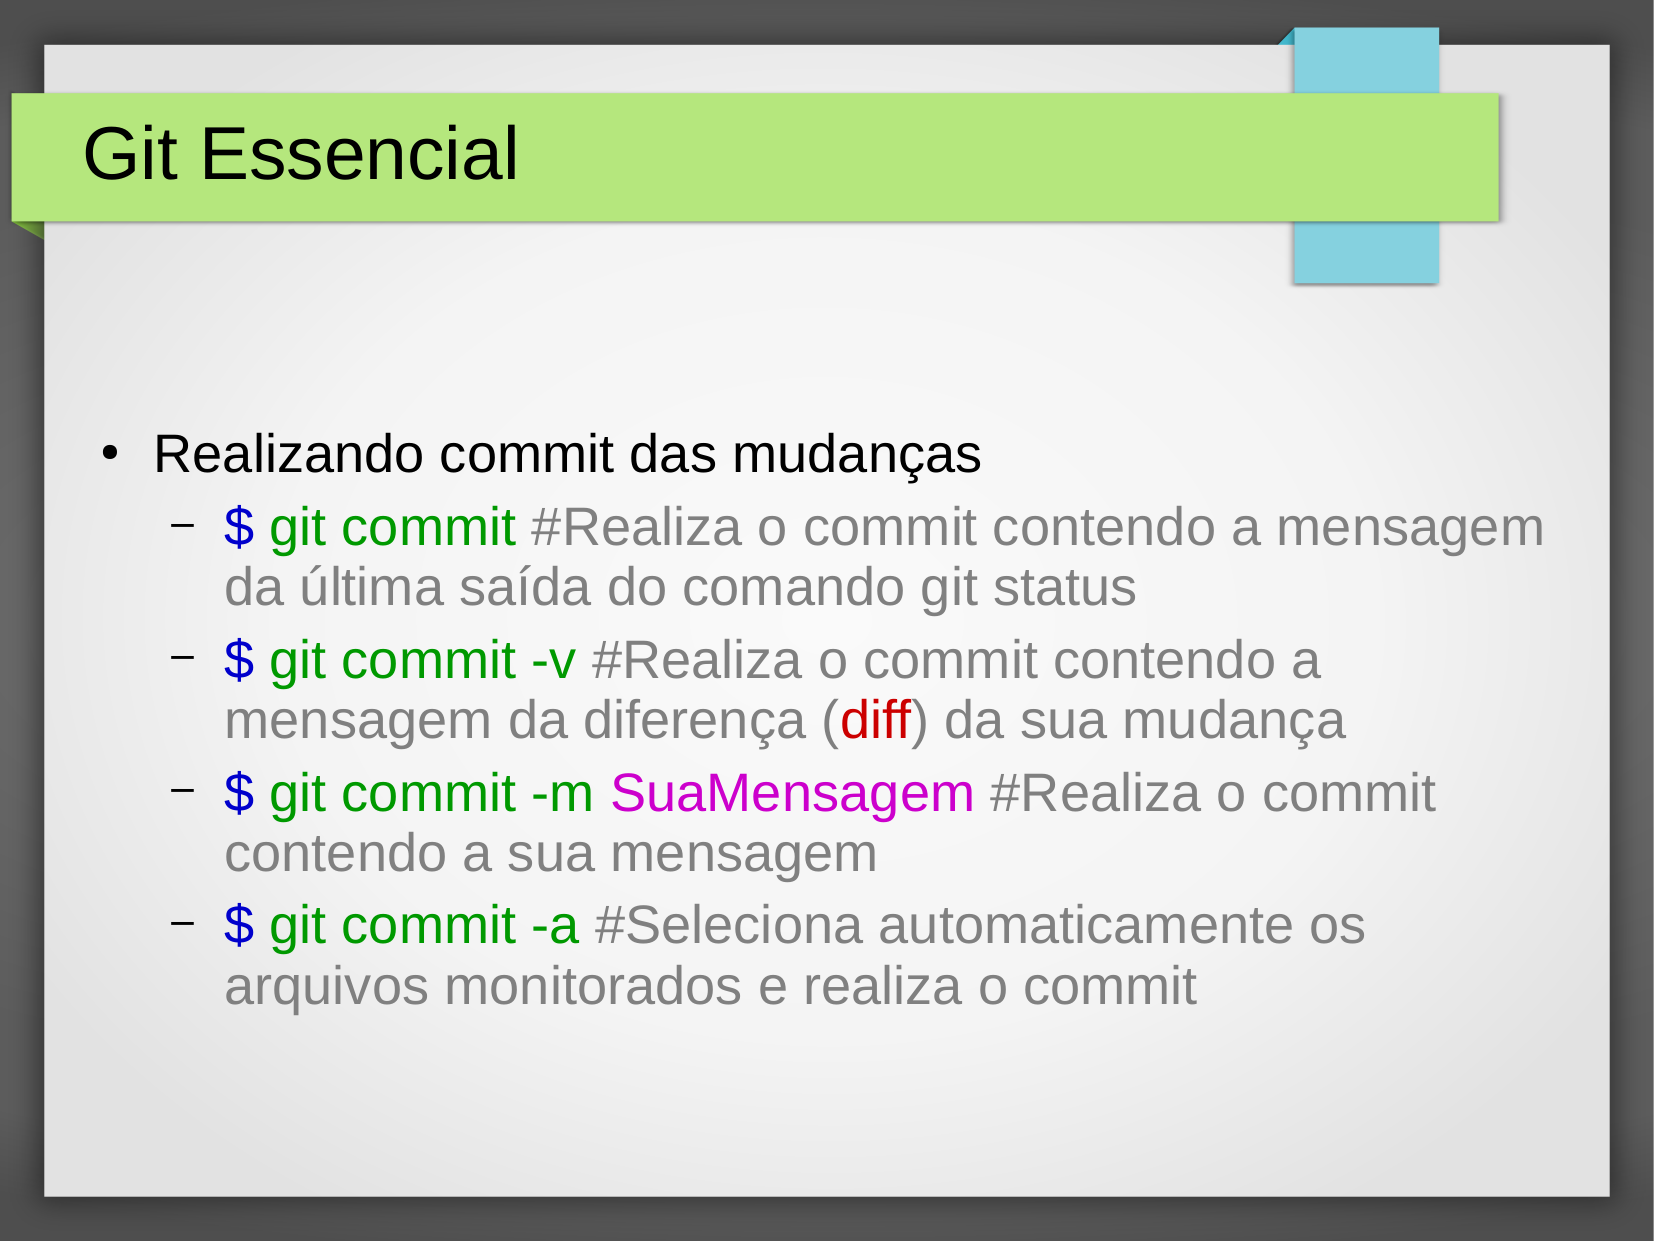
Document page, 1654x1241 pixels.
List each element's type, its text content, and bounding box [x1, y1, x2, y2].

list Realizando commit das mudanças $ git commit #Realiza o commit contendo a mensagem da última saída do comando git status $ git commit -v #Realiza o commit contendo a mensagem da diferença (diff) da sua mudança $ git commit -m SuaMensagem #Realiza o commit contendo a sua mensagem $ git commit -a #Seleciona automaticamente os arquivos monitorados e realiza o commit [82, 360, 1571, 1080]
picture [0, 0, 1654, 1241]
title Git Essencial [82, 94, 1264, 213]
